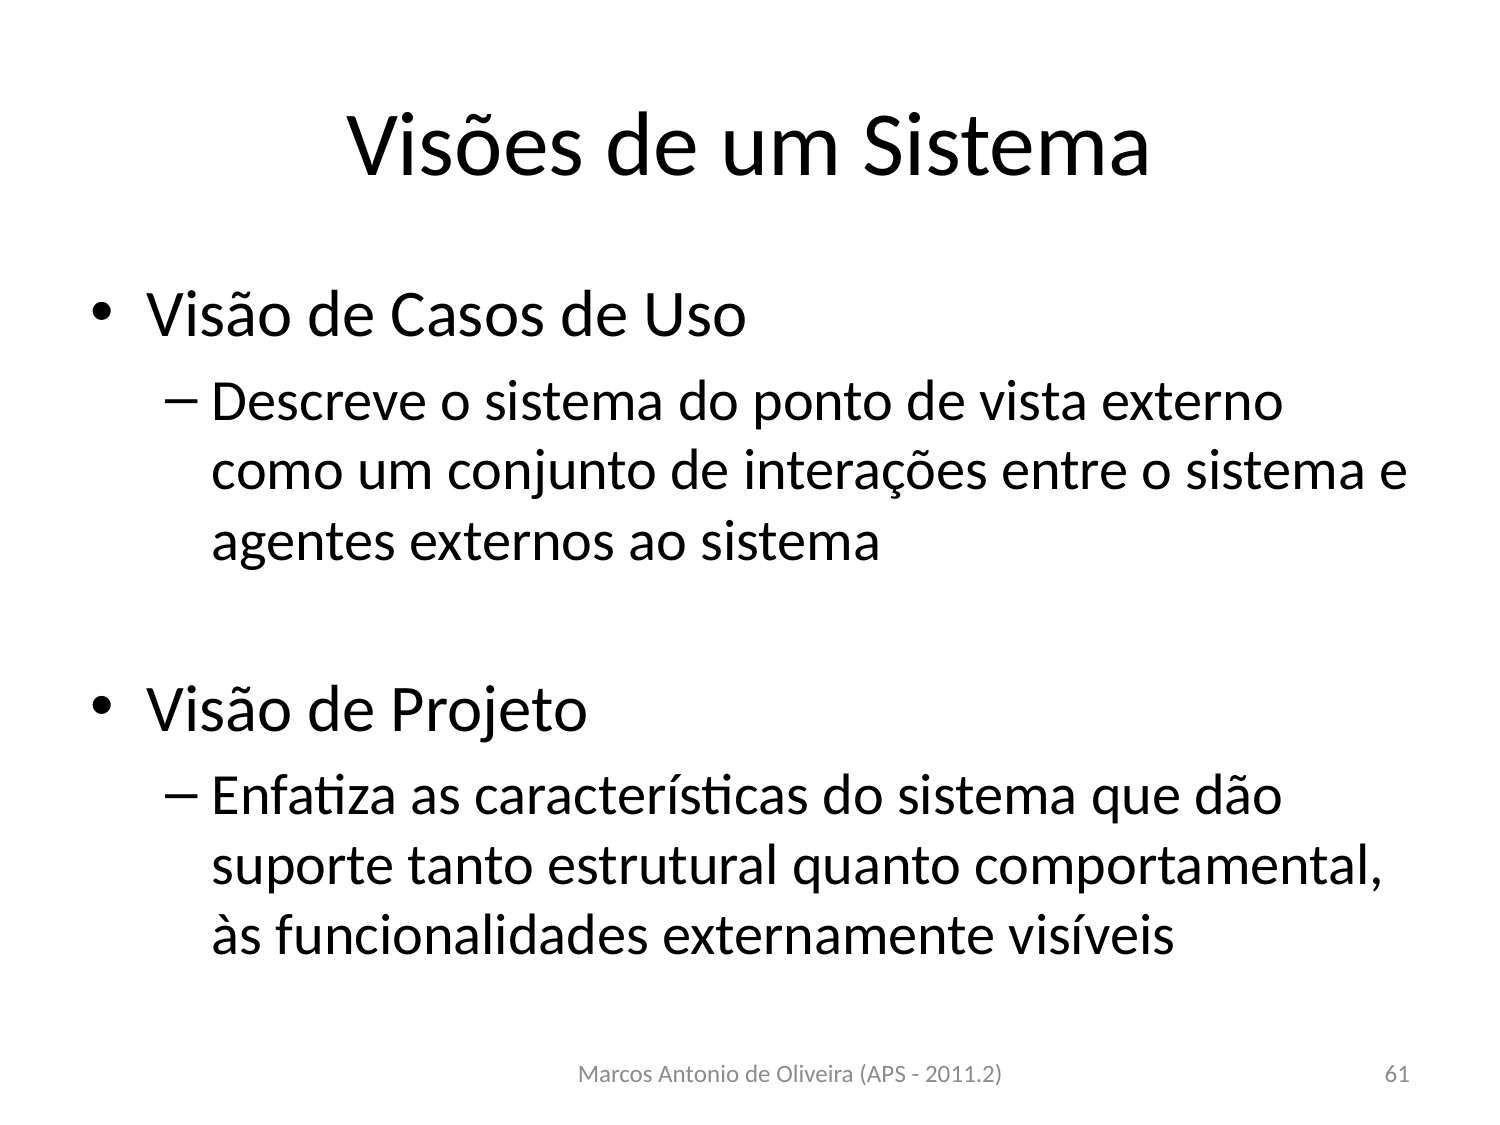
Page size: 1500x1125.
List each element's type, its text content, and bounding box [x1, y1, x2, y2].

list Visão de Casos de Uso Descreve o sistema do ponto de vista externo como um conjunto de interações entre o sistema e agentes externos ao sistema Visão de Projeto Enfatiza as características do sistema que dão suporte tanto estrutural quanto comportamental, às funcionalidades externamente visíveis [75, 262, 1425, 1005]
slide_number <número> [1074, 1042, 1425, 1103]
footer Marcos Antonio de Oliveira (APS - 2011.2) [512, 1042, 1069, 1103]
title Visões de um Sistema [75, 45, 1425, 233]
